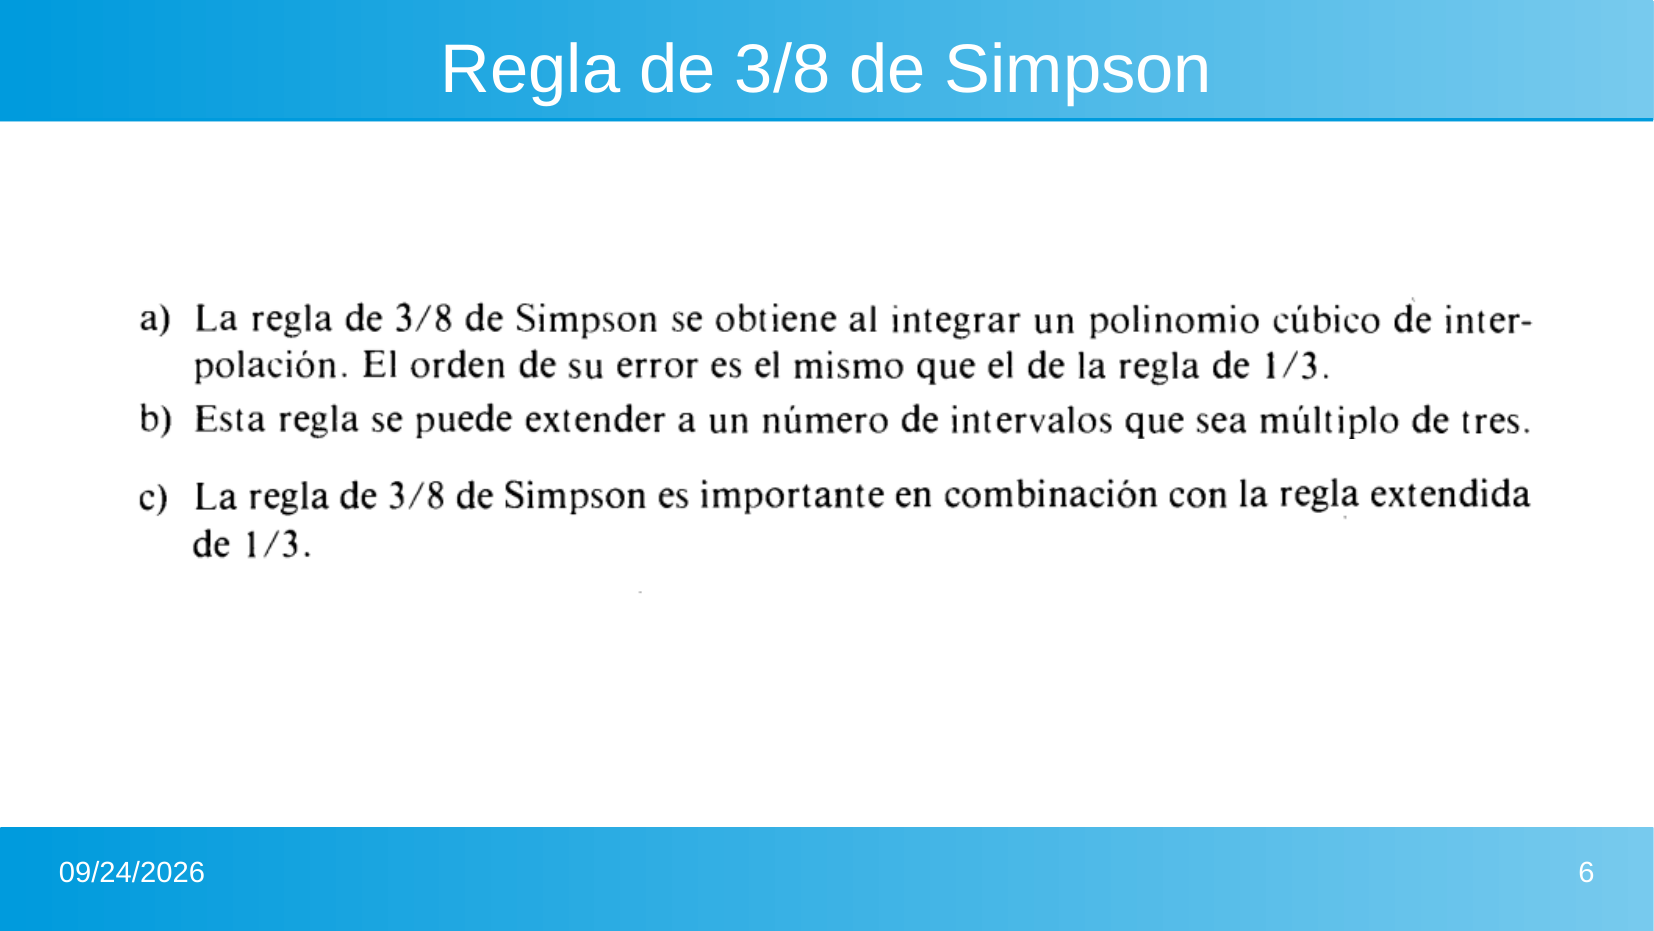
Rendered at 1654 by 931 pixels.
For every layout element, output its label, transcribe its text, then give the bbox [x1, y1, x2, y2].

picture [106, 285, 1567, 609]
title Regla de 3/8 de Simpson [59, 29, 1595, 108]
